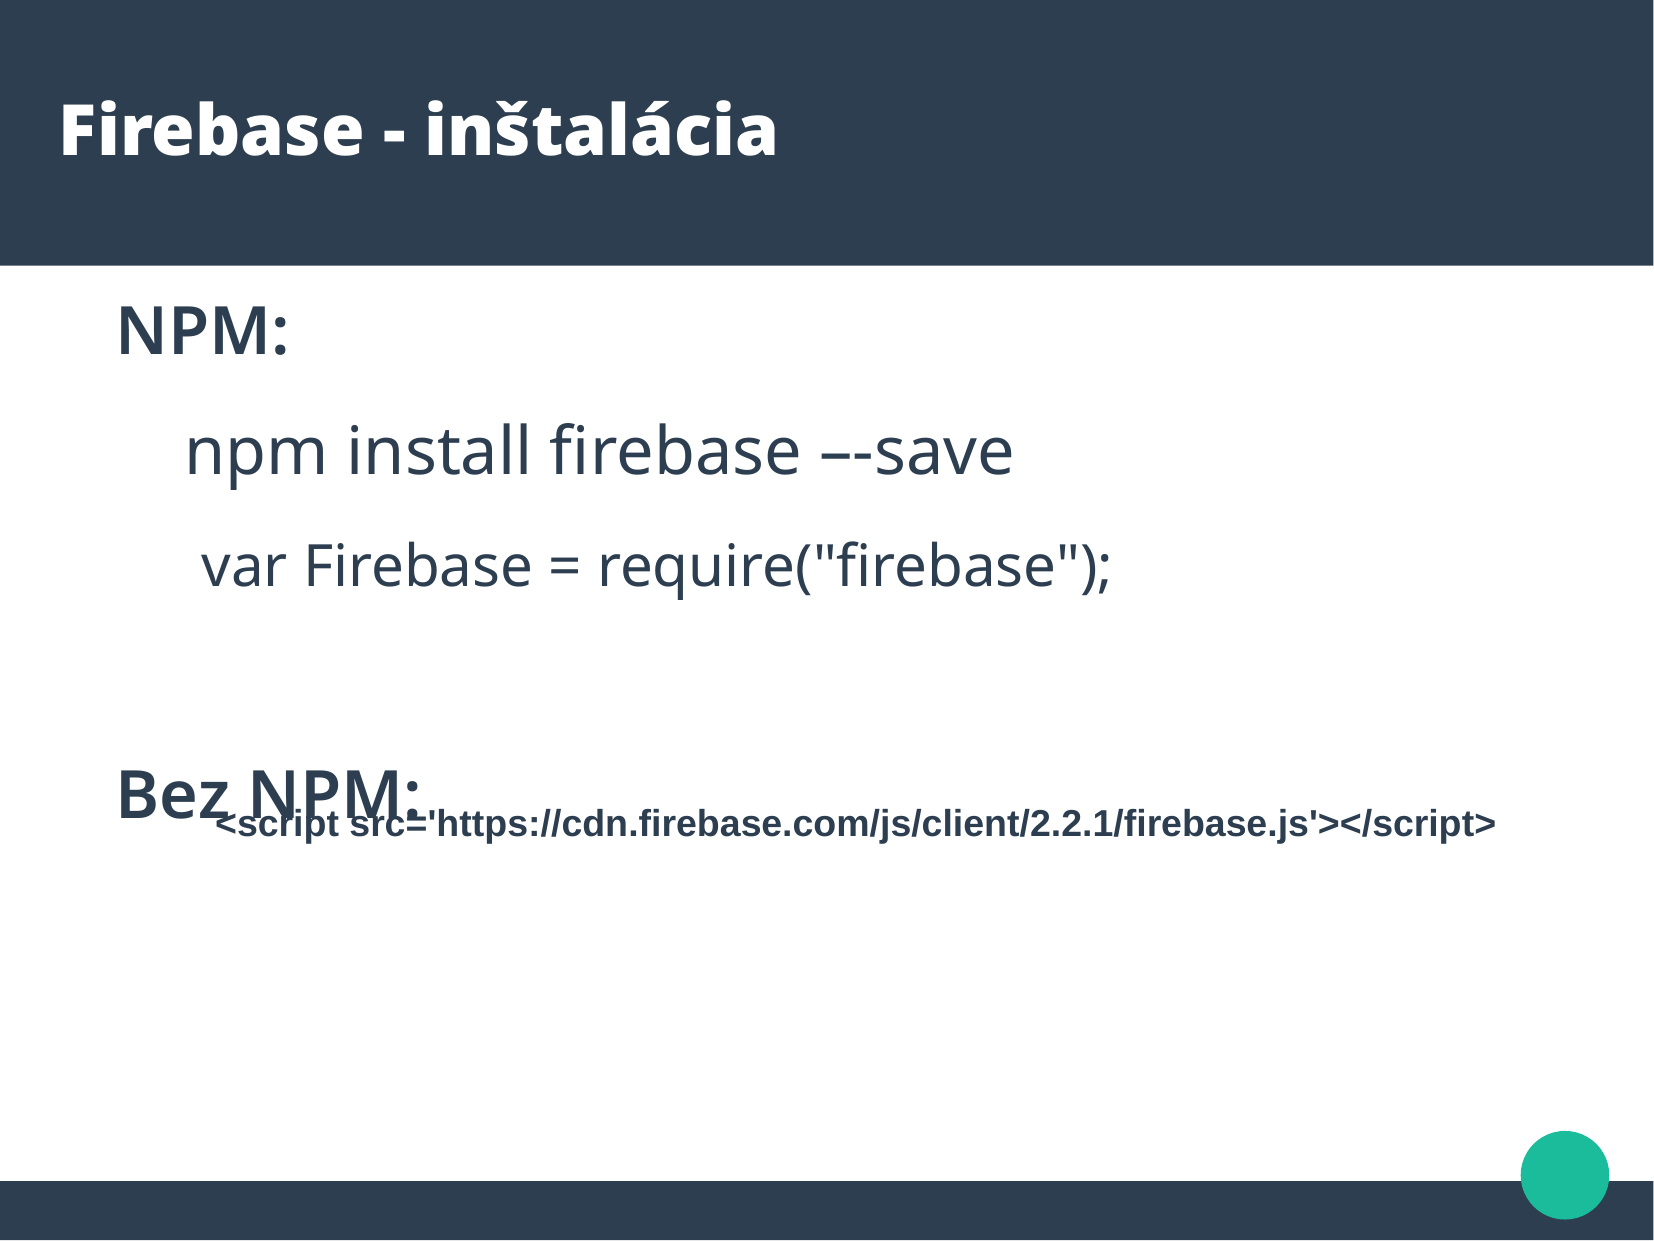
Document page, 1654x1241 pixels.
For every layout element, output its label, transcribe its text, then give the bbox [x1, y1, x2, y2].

title Firebase - inštalácia [59, 49, 1595, 207]
text_box <script src='https://cdn.firebase.com/js/client/2.2.1/firebase.js'></script> [165, 795, 1531, 991]
list NPM: npm install firebase –-save var Firebase = require("firebase"); Bez NPM: [45, 283, 1426, 1111]
